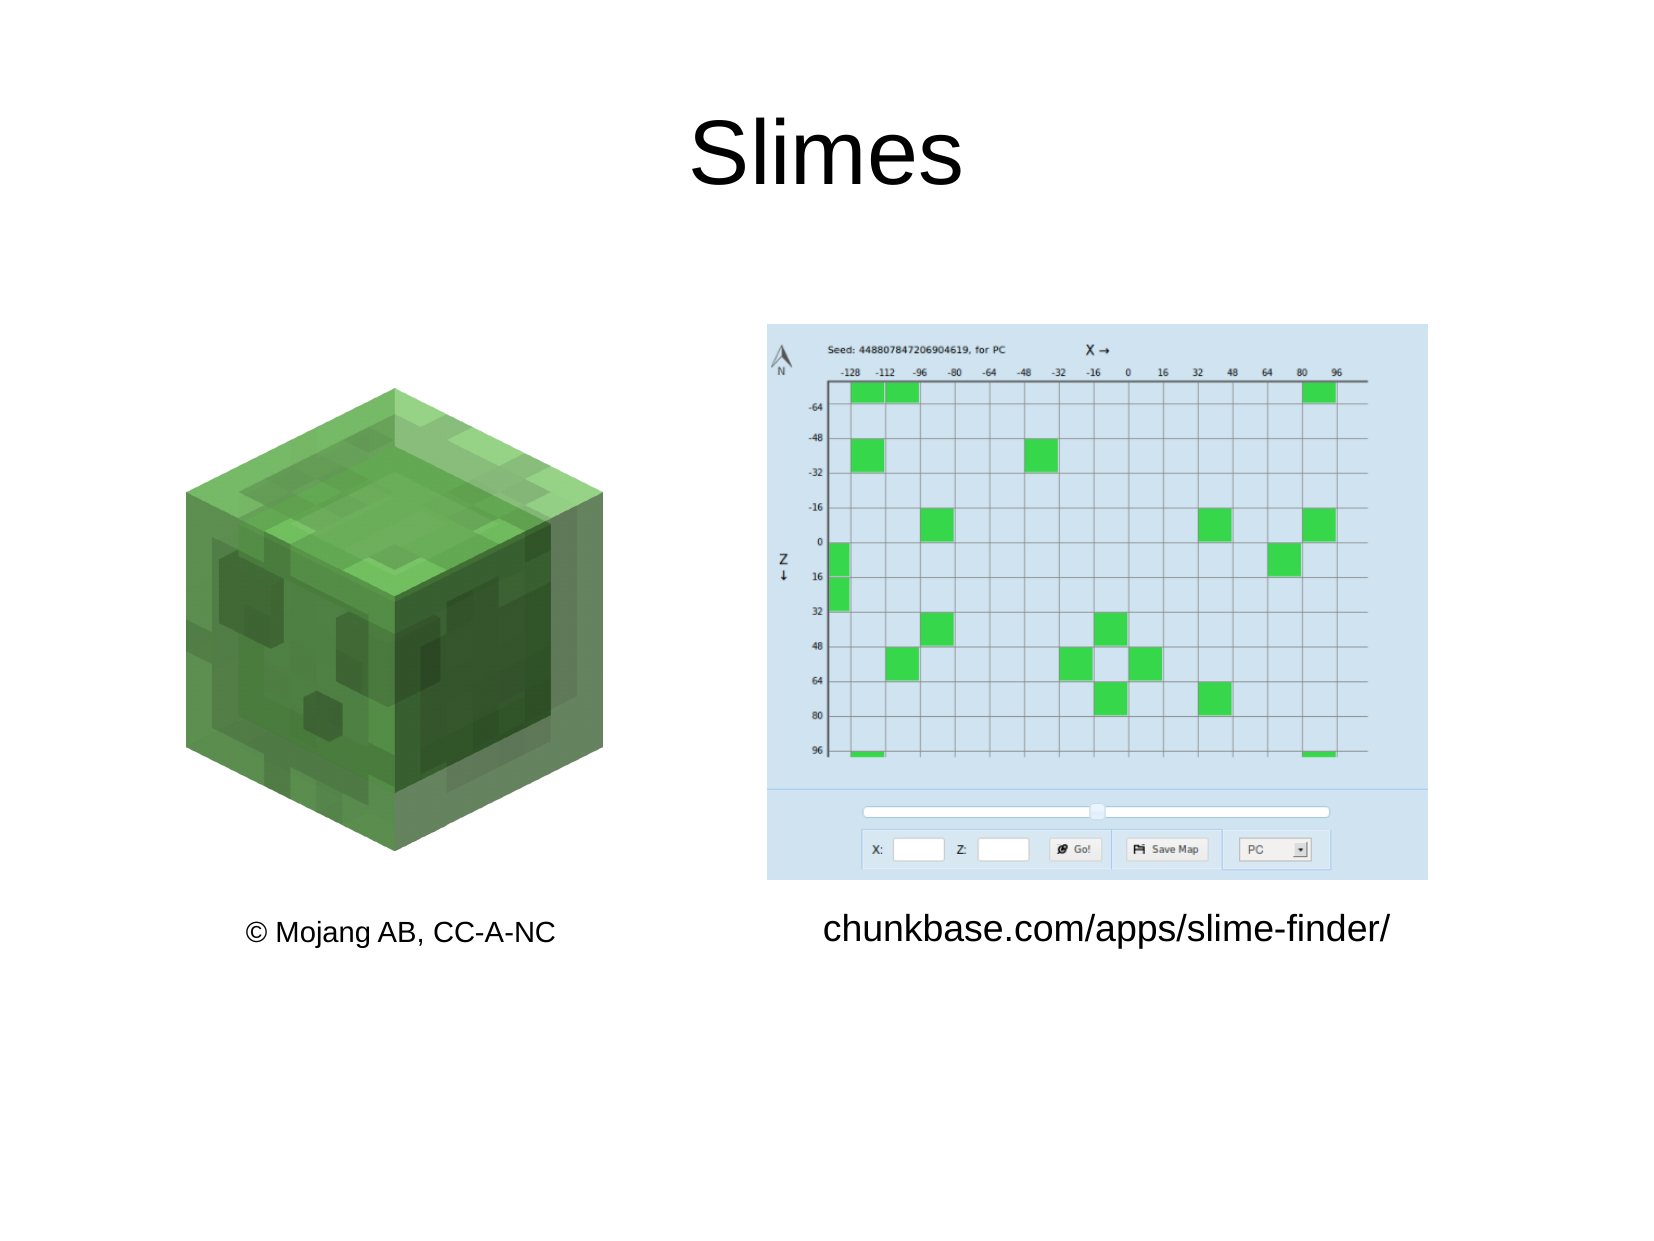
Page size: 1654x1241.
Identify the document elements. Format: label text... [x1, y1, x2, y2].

picture [767, 324, 1428, 880]
text_box © Mojang AB, CC-A-NC [231, 909, 573, 957]
picture [186, 388, 603, 851]
title Slimes [82, 49, 1571, 257]
text_box chunkbase.com/apps/slime-finder/ [808, 899, 1406, 957]
